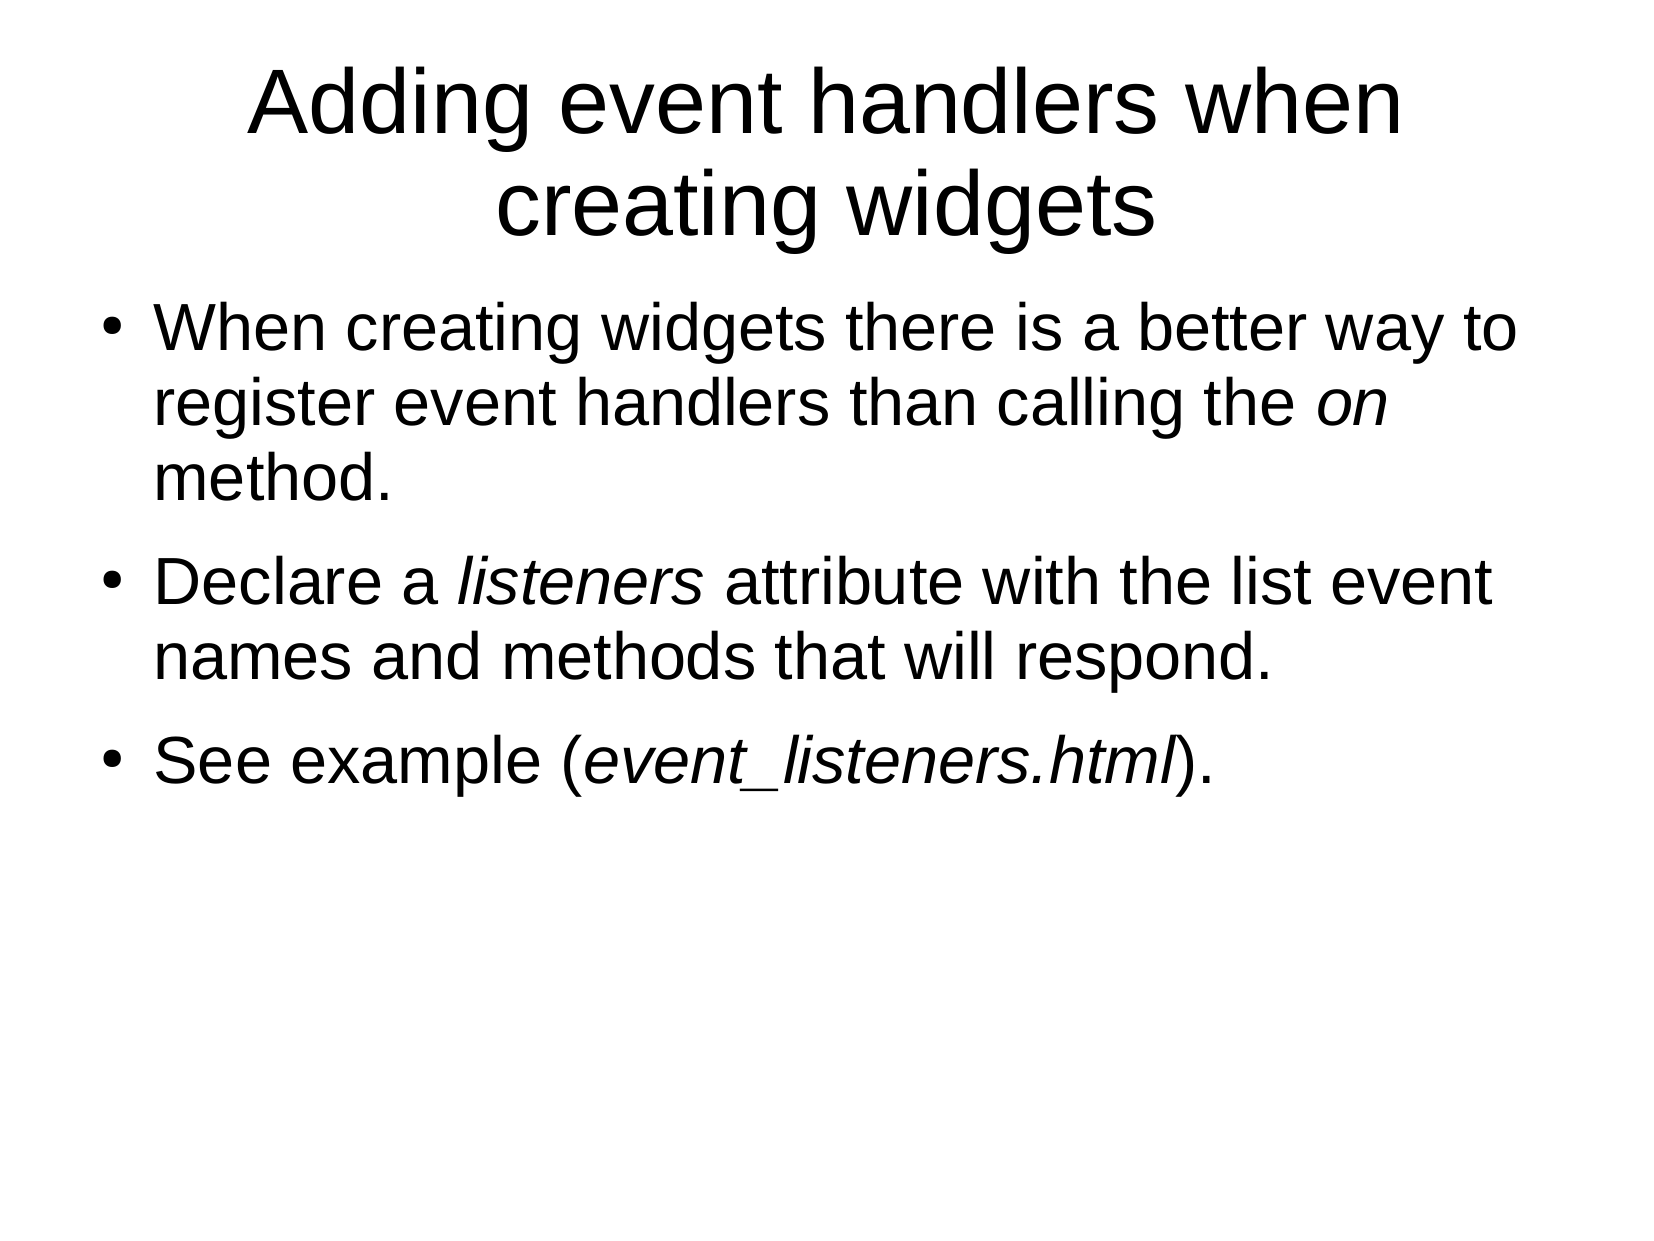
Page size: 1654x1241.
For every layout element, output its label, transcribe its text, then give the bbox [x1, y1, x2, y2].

title Adding event handlers when creating widgets [82, 49, 1571, 257]
list When creating widgets there is a better way to register event handlers than calling the on method. Declare a listeners attribute with the list event names and methods that will respond. See example (event_listeners.html). [82, 290, 1538, 1010]
